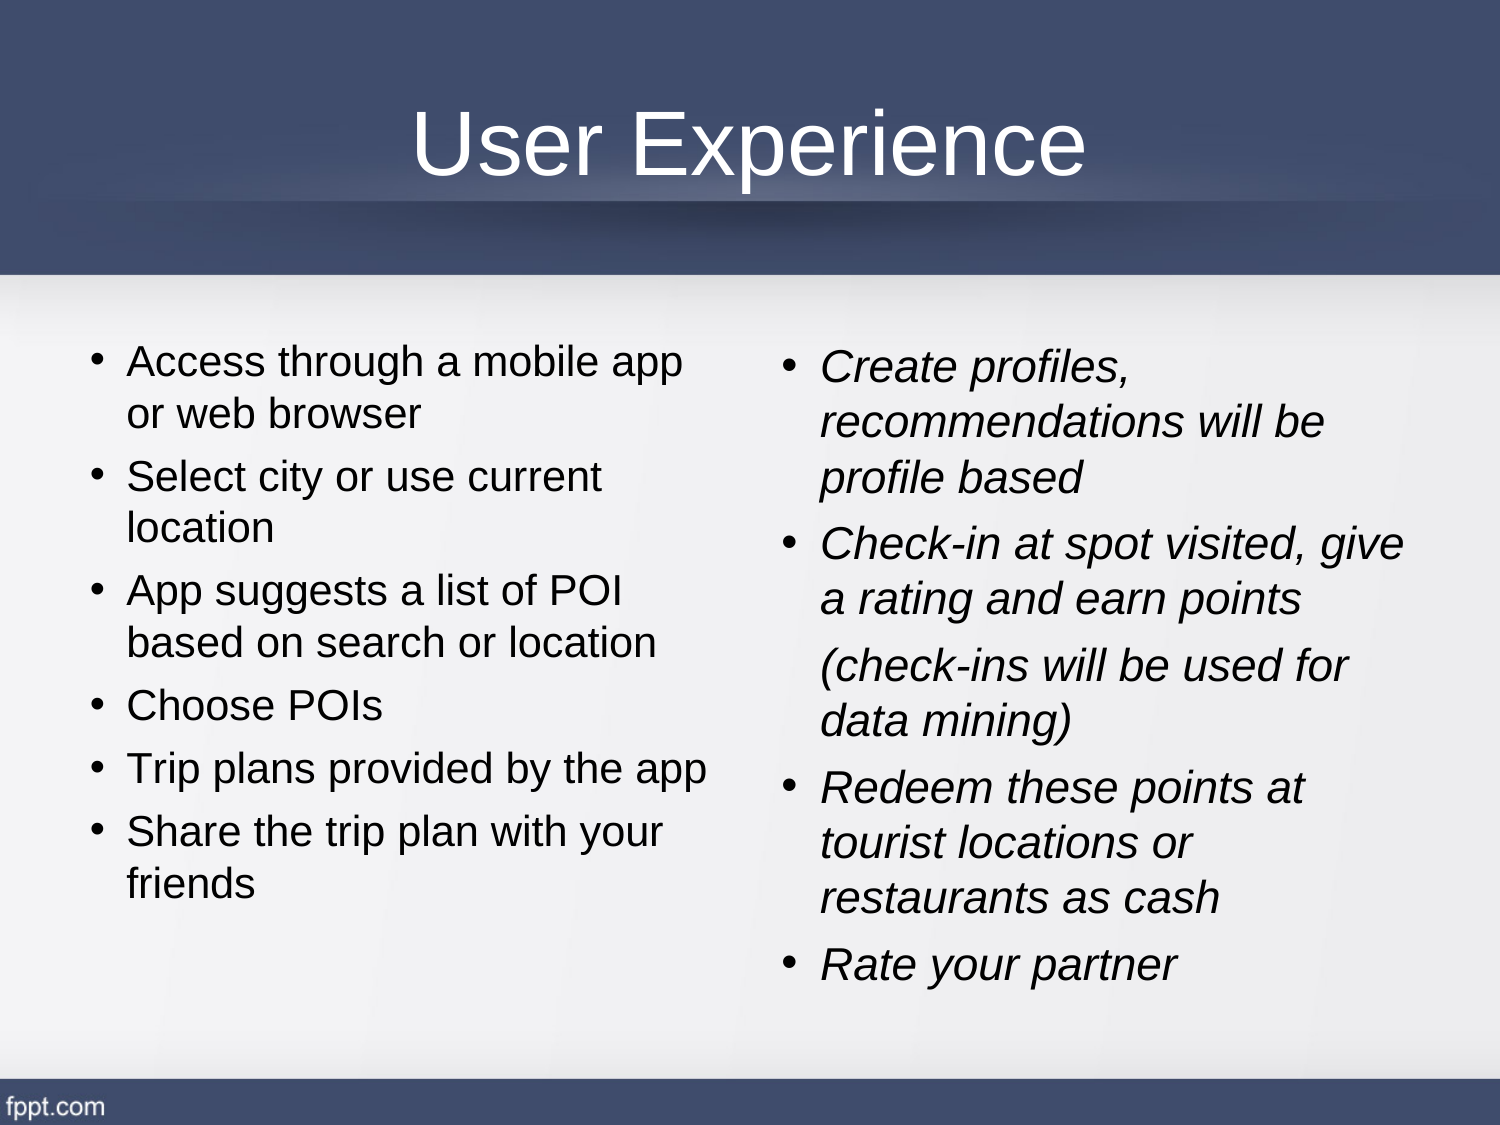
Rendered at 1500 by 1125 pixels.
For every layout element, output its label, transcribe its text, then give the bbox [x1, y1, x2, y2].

list Access through a mobile app or web browser Select city or use current location App suggests a list of POI based on search or location Choose POIs Trip plans provided by the app Share the trip plan with your friends [75, 262, 734, 1005]
title User Experience [75, 45, 1426, 233]
list Create profiles, recommendations will be profile based Check-in at spot visited, give a rating and earn points (check-ins will be used for data mining) Redeem these points at tourist locations or restaurants as cash Rate your partner [766, 262, 1426, 1005]
picture [0, 0, 1500, 1125]
